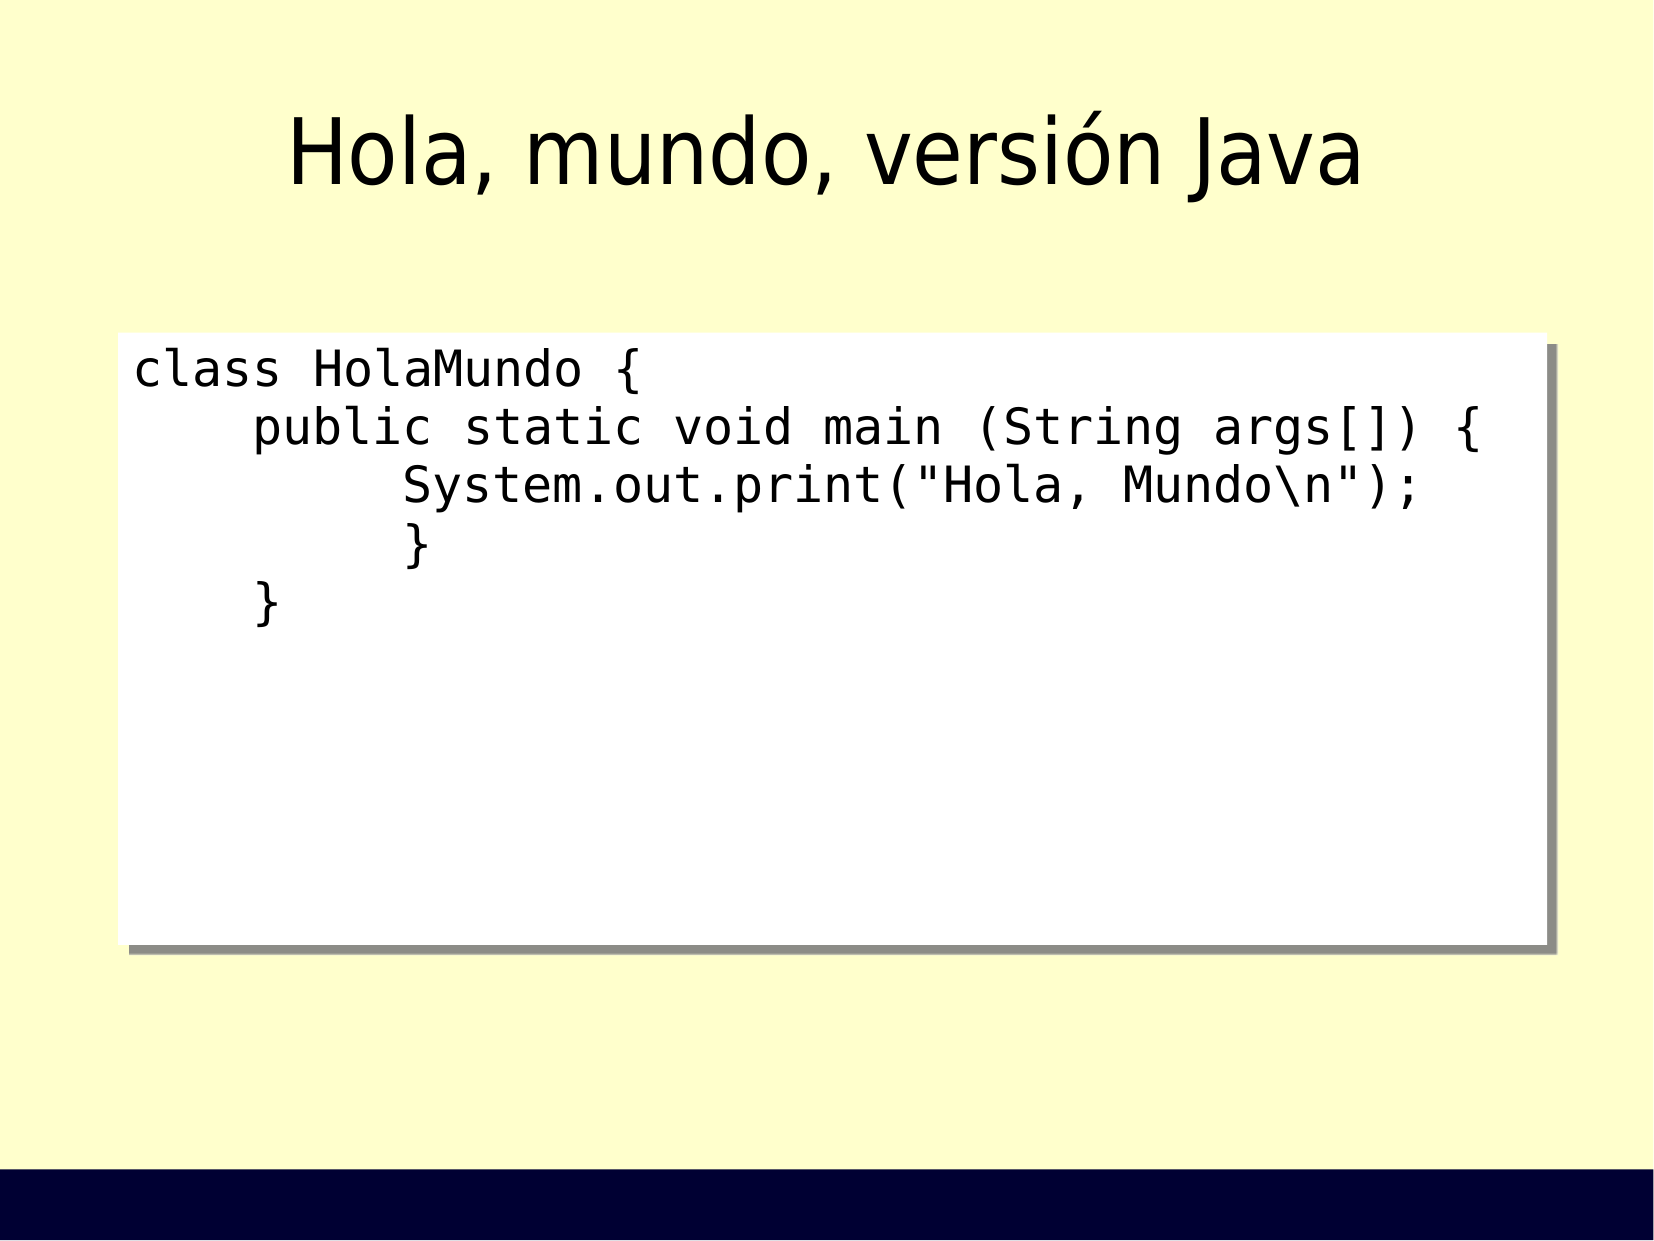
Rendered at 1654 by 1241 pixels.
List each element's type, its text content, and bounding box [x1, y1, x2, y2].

text_box class HolaMundo { public static void main (String args[]) { System.out.print("Hola, Mundo\n"); } } [118, 332, 1548, 945]
title Hola, mundo, versión Java [82, 49, 1571, 257]
